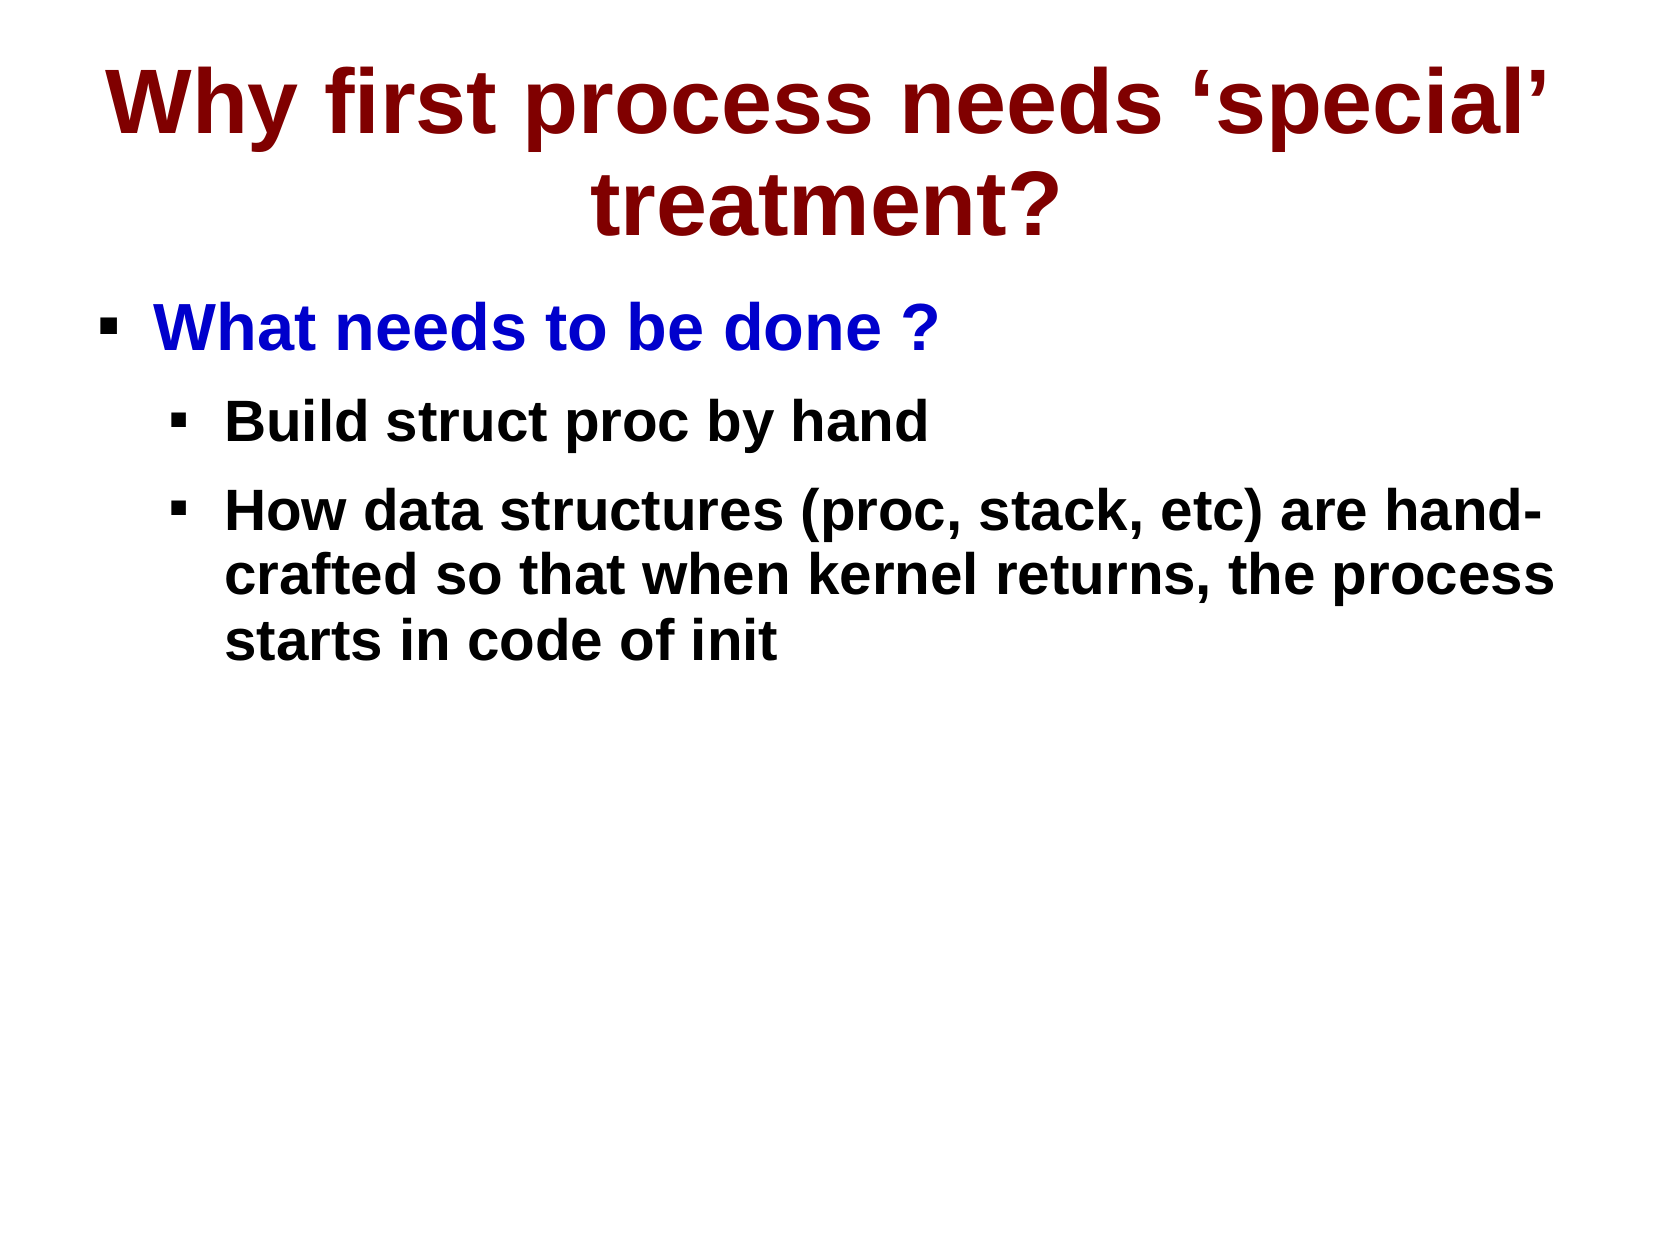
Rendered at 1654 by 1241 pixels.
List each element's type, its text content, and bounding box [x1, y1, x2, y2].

list What needs to be done ? Build struct proc by hand How data structures (proc, stack, etc) are hand-crafted so that when kernel returns, the process starts in code of init [82, 290, 1571, 1010]
title Why first process needs ‘special’ treatment? [82, 49, 1571, 257]
